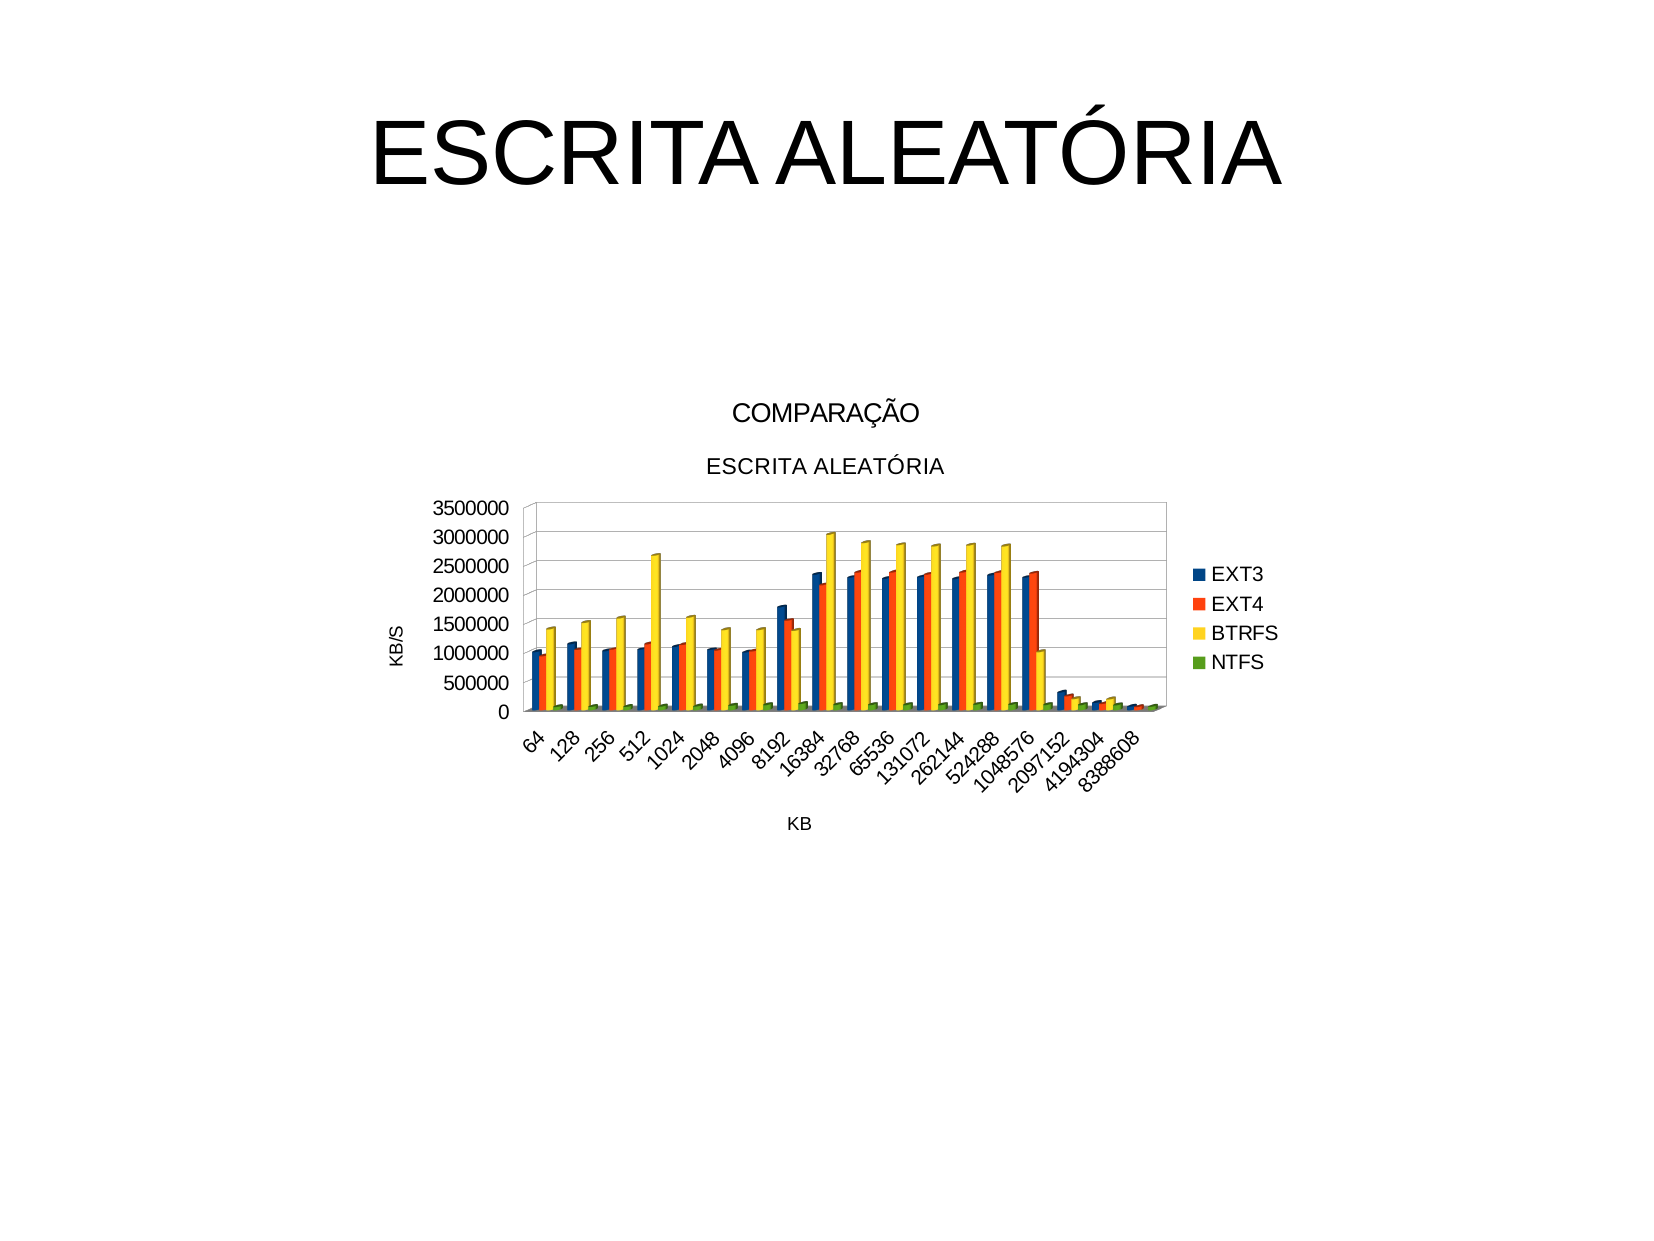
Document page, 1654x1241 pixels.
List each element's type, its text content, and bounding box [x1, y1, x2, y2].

chart [353, 372, 1298, 866]
title ESCRITA ALEATÓRIA [82, 49, 1571, 257]
